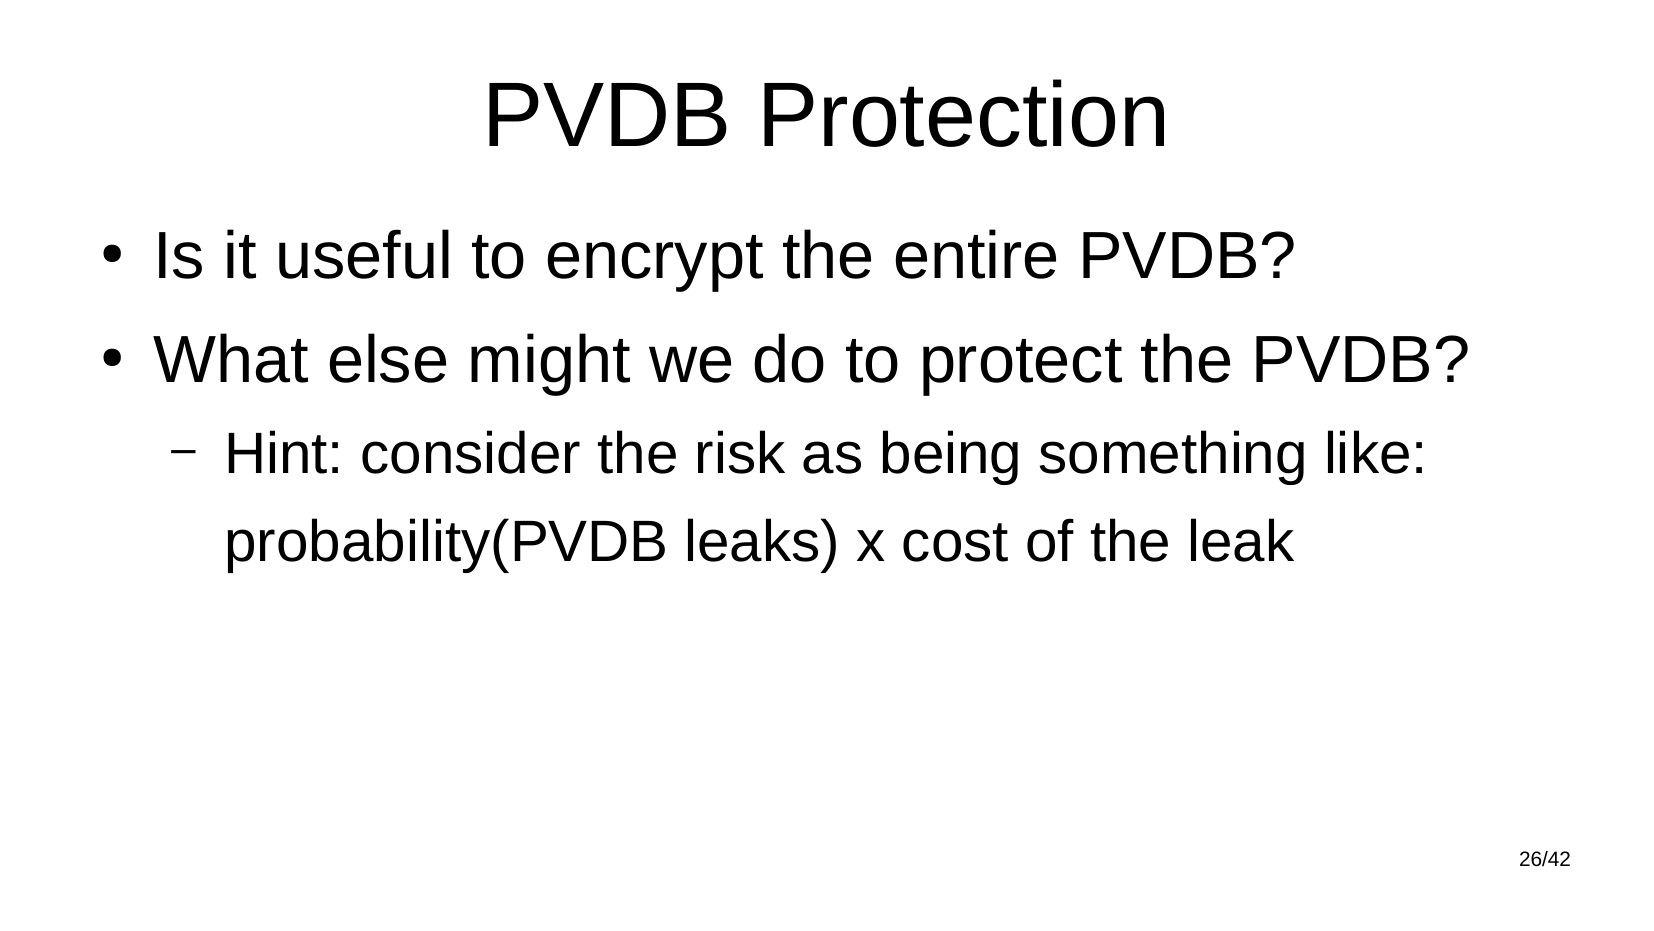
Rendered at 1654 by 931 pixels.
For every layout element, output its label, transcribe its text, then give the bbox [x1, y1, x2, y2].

list Is it useful to encrypt the entire PVDB? What else might we do to protect the PVDB? Hint: consider the risk as being something like: probability(PVDB leaks) x cost of the leak [82, 217, 1571, 758]
title PVDB Protection [82, 37, 1571, 193]
